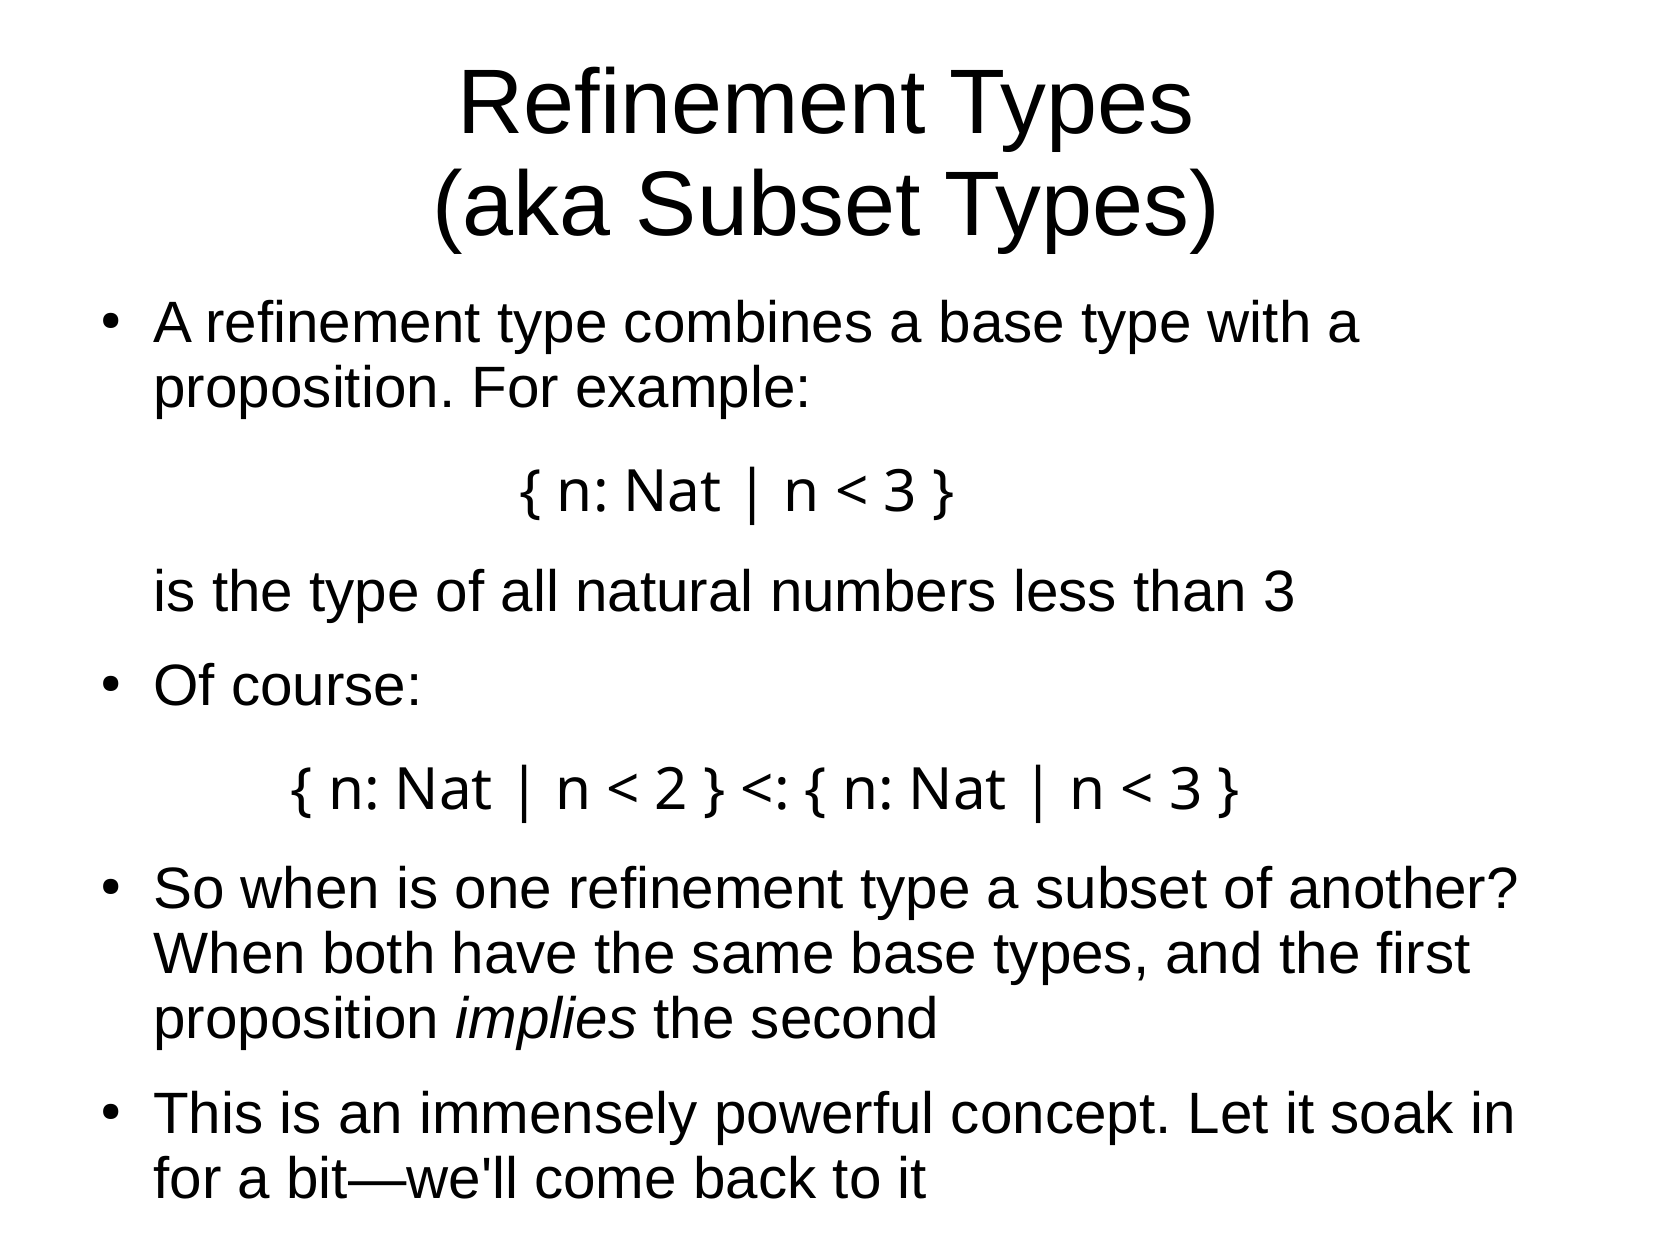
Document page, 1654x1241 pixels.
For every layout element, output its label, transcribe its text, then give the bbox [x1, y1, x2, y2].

title Refinement Types (aka Subset Types) [82, 49, 1571, 257]
list A refinement type combines a base type with a proposition. For example: { n: Nat | n < 3 } is the type of all natural numbers less than 3 Of course: { n: Nat | n < 2 } <: { n: Nat | n < 3 } So when is one refinement type a subset of another? When both have the same base types, and the first proposition implies the second This is an immensely powerful concept. Let it soak in for a bit—we'll come back to it [82, 290, 1571, 1216]
